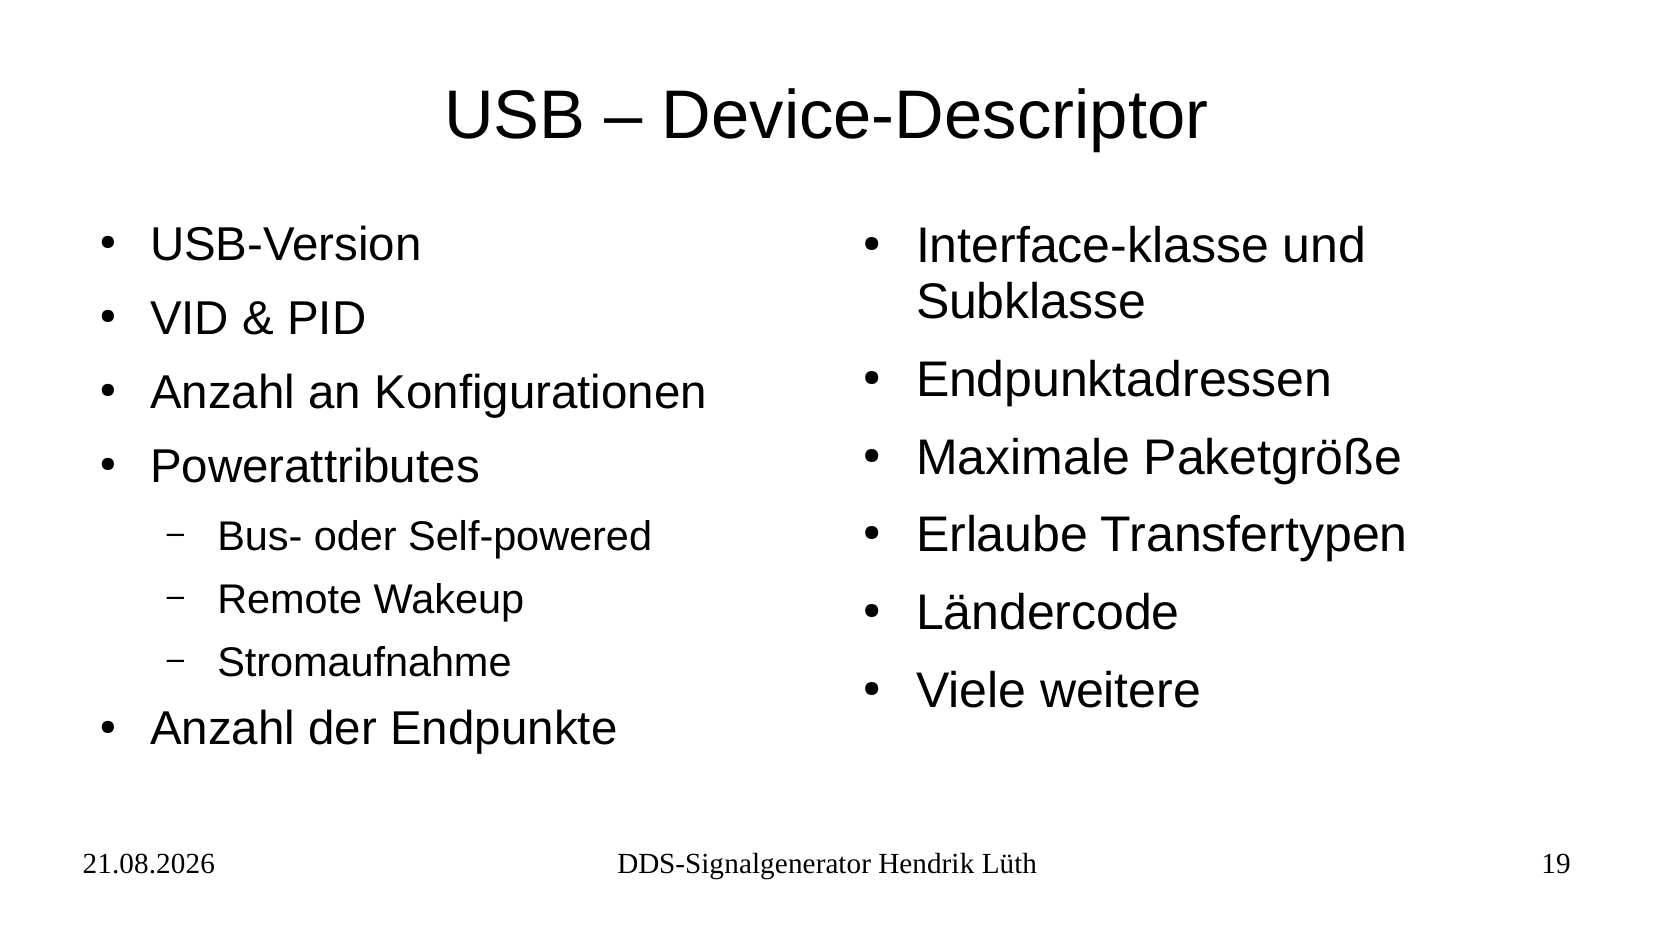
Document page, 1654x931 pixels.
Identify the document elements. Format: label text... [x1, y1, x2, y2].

title USB – Device-Descriptor [82, 36, 1571, 193]
list USB-Version VID & PID Anzahl an Konfigurationen Powerattributes Bus- oder Self-powered Remote Wakeup Stromaufnahme Anzahl der Endpunkte [82, 217, 809, 757]
list Interface-klasse und Subklasse Endpunktadressen Maximale Paketgröße Erlaube Transfertypen Ländercode Viele weitere [845, 217, 1572, 757]
